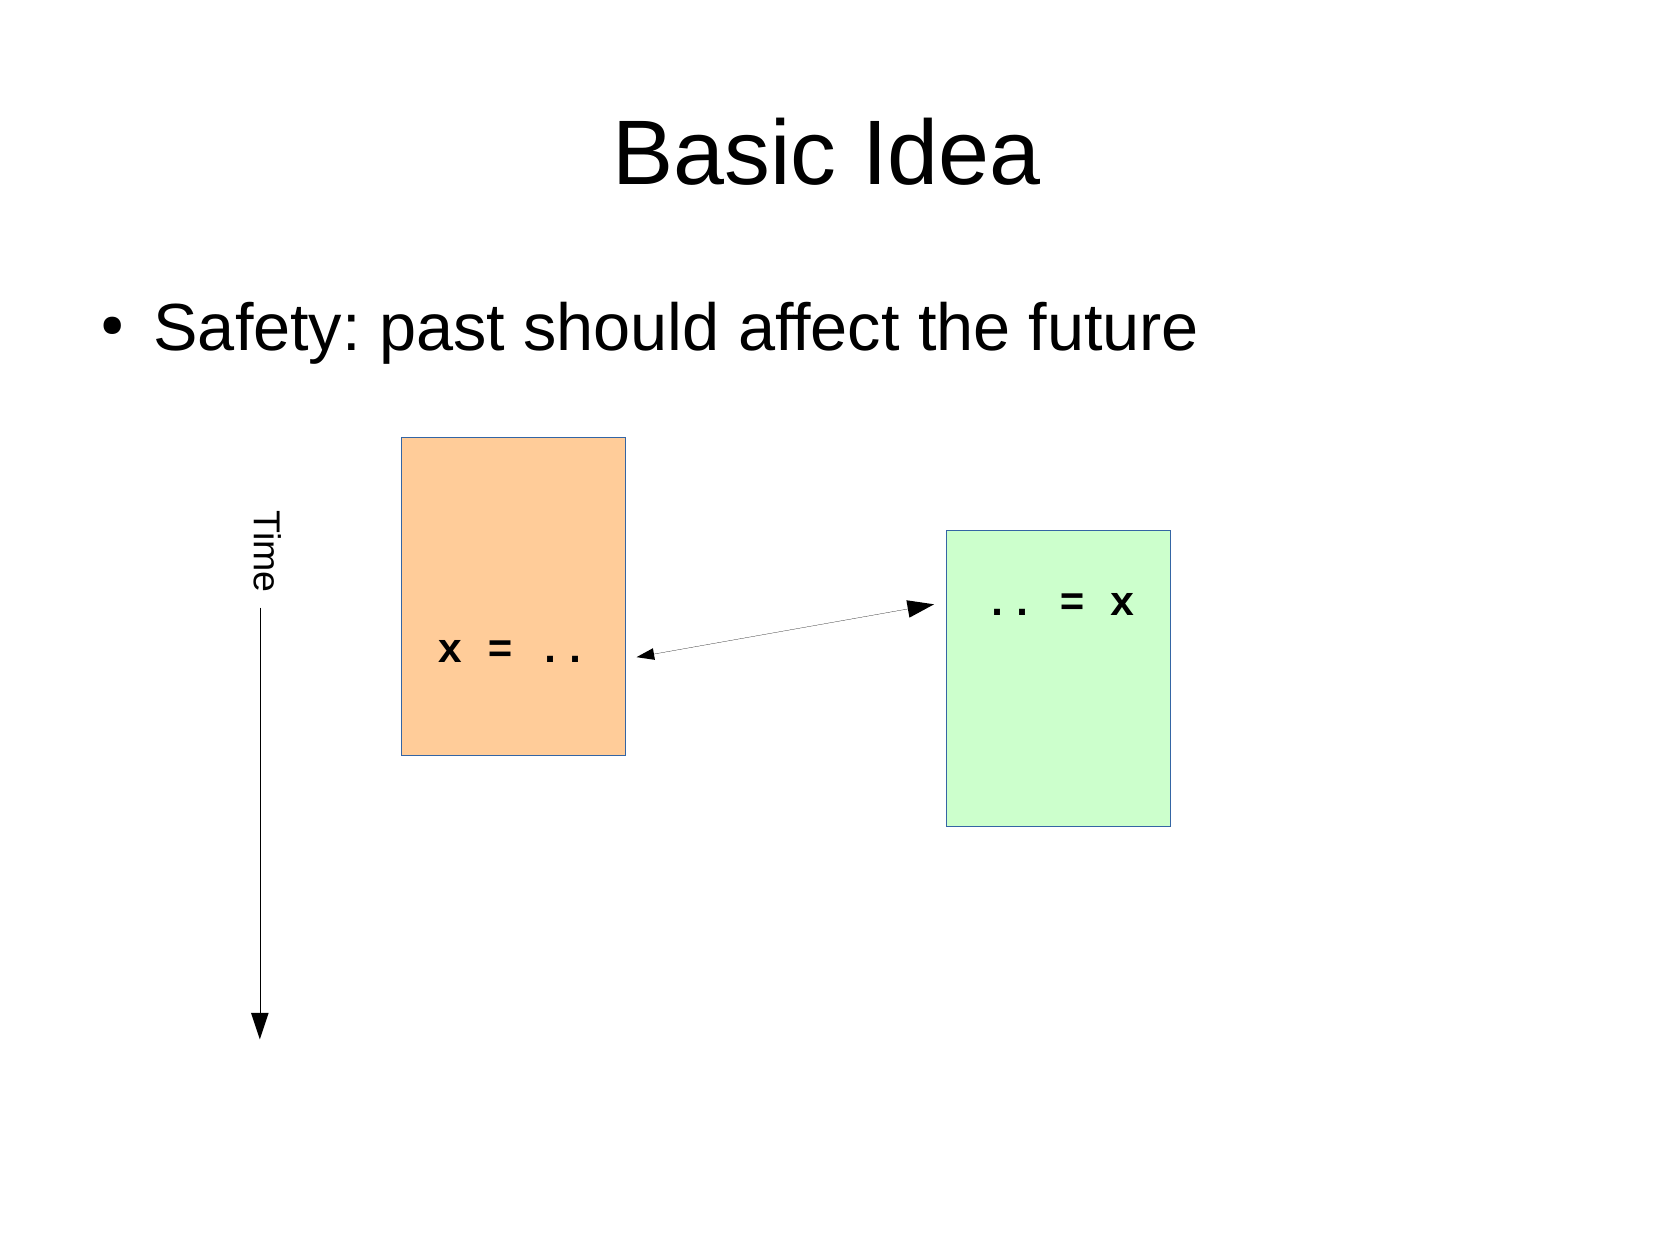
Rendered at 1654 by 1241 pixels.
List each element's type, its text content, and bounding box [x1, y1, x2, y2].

text_box Time [238, 496, 296, 608]
title Basic Idea [82, 49, 1571, 257]
text_box [946, 530, 1171, 827]
list Safety: past should affect the future [82, 290, 1571, 1010]
text_box x = .. [422, 479, 603, 778]
text_box [401, 437, 626, 756]
text_box .. = x [969, 572, 1150, 779]
